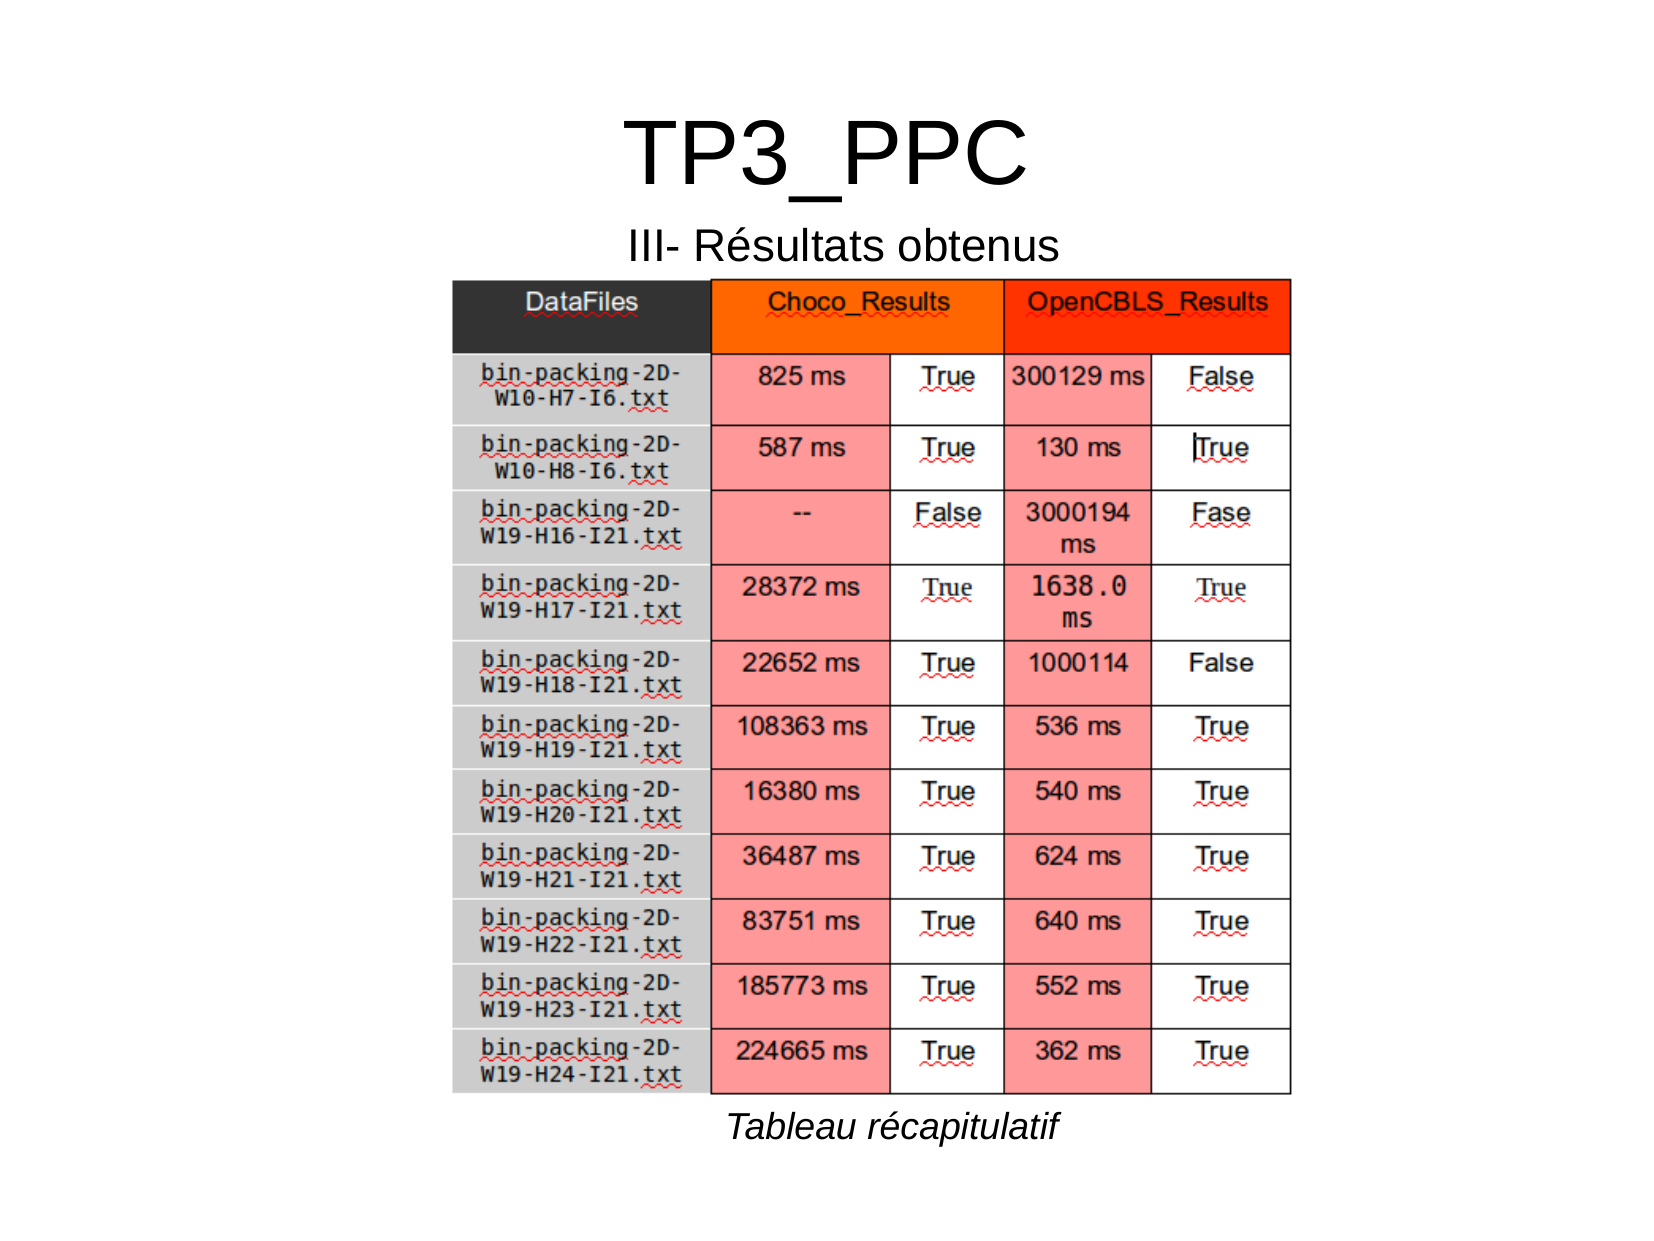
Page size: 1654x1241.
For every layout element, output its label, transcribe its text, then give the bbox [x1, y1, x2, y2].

title TP3_PPC [82, 49, 1571, 257]
text_box III- Résultats obtenus [366, 212, 1323, 279]
picture [448, 276, 1298, 1098]
text_box Tableau récapitulatif [413, 1098, 1371, 1156]
